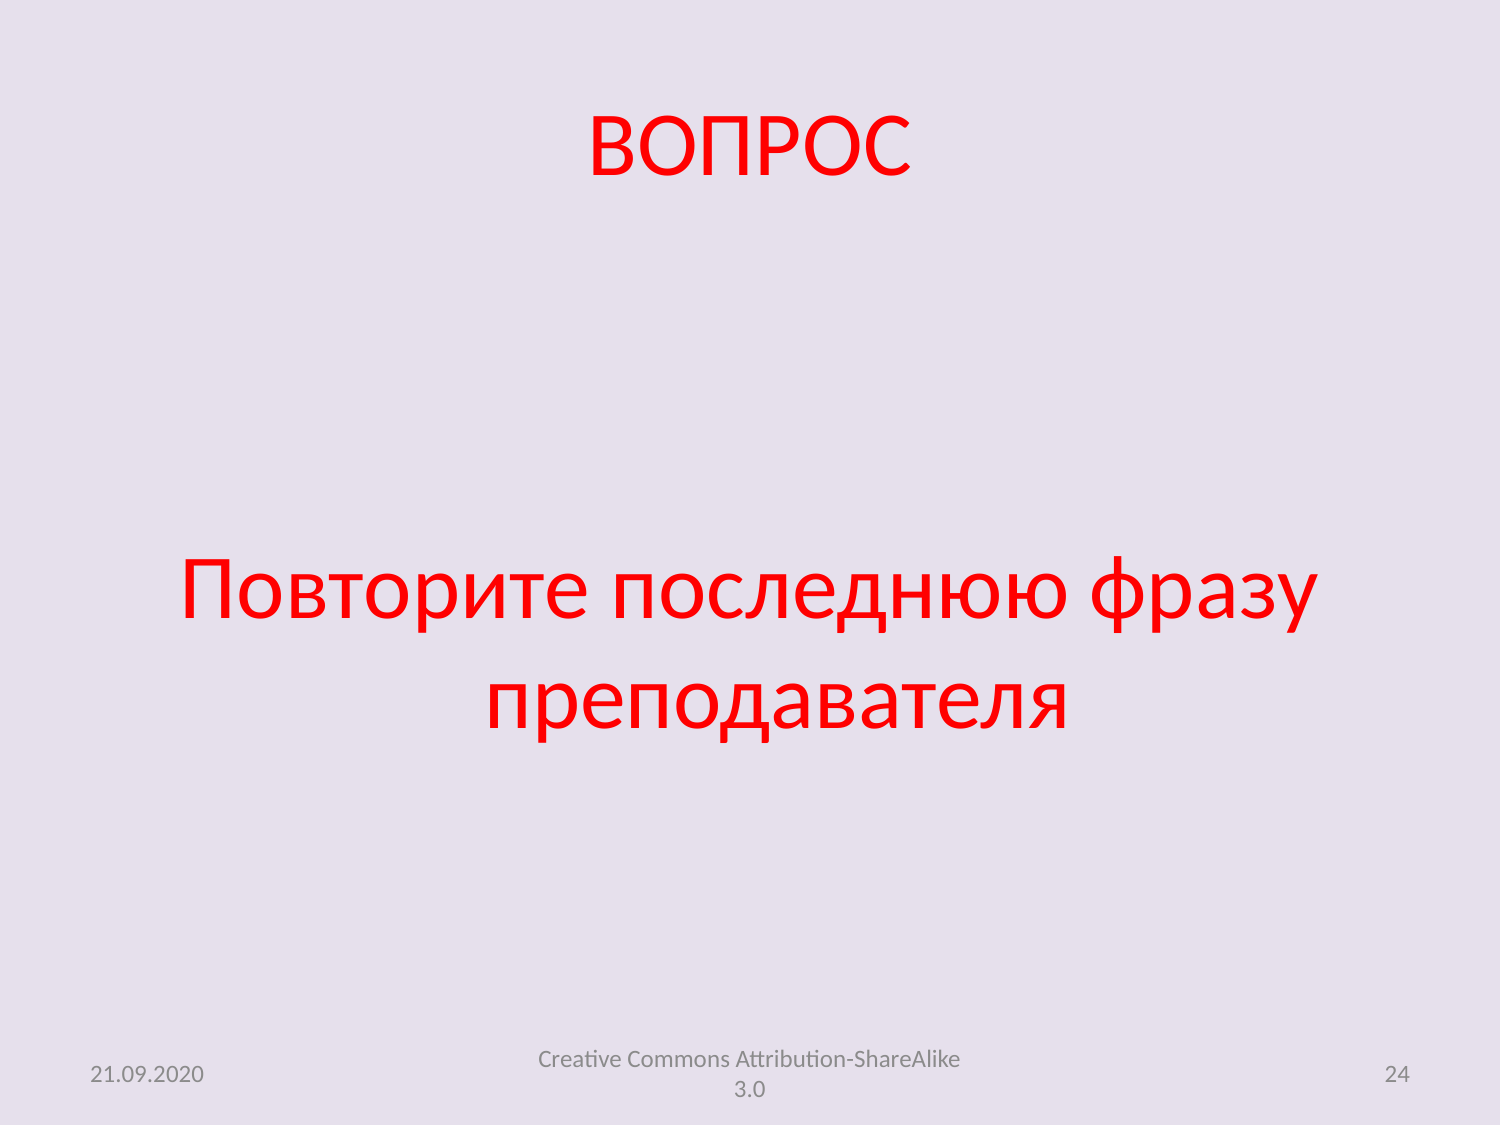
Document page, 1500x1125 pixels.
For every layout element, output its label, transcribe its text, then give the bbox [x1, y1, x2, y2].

title ВОПРОС [75, 45, 1425, 233]
list Повторите последнюю фразу преподавателя [75, 262, 1425, 1005]
